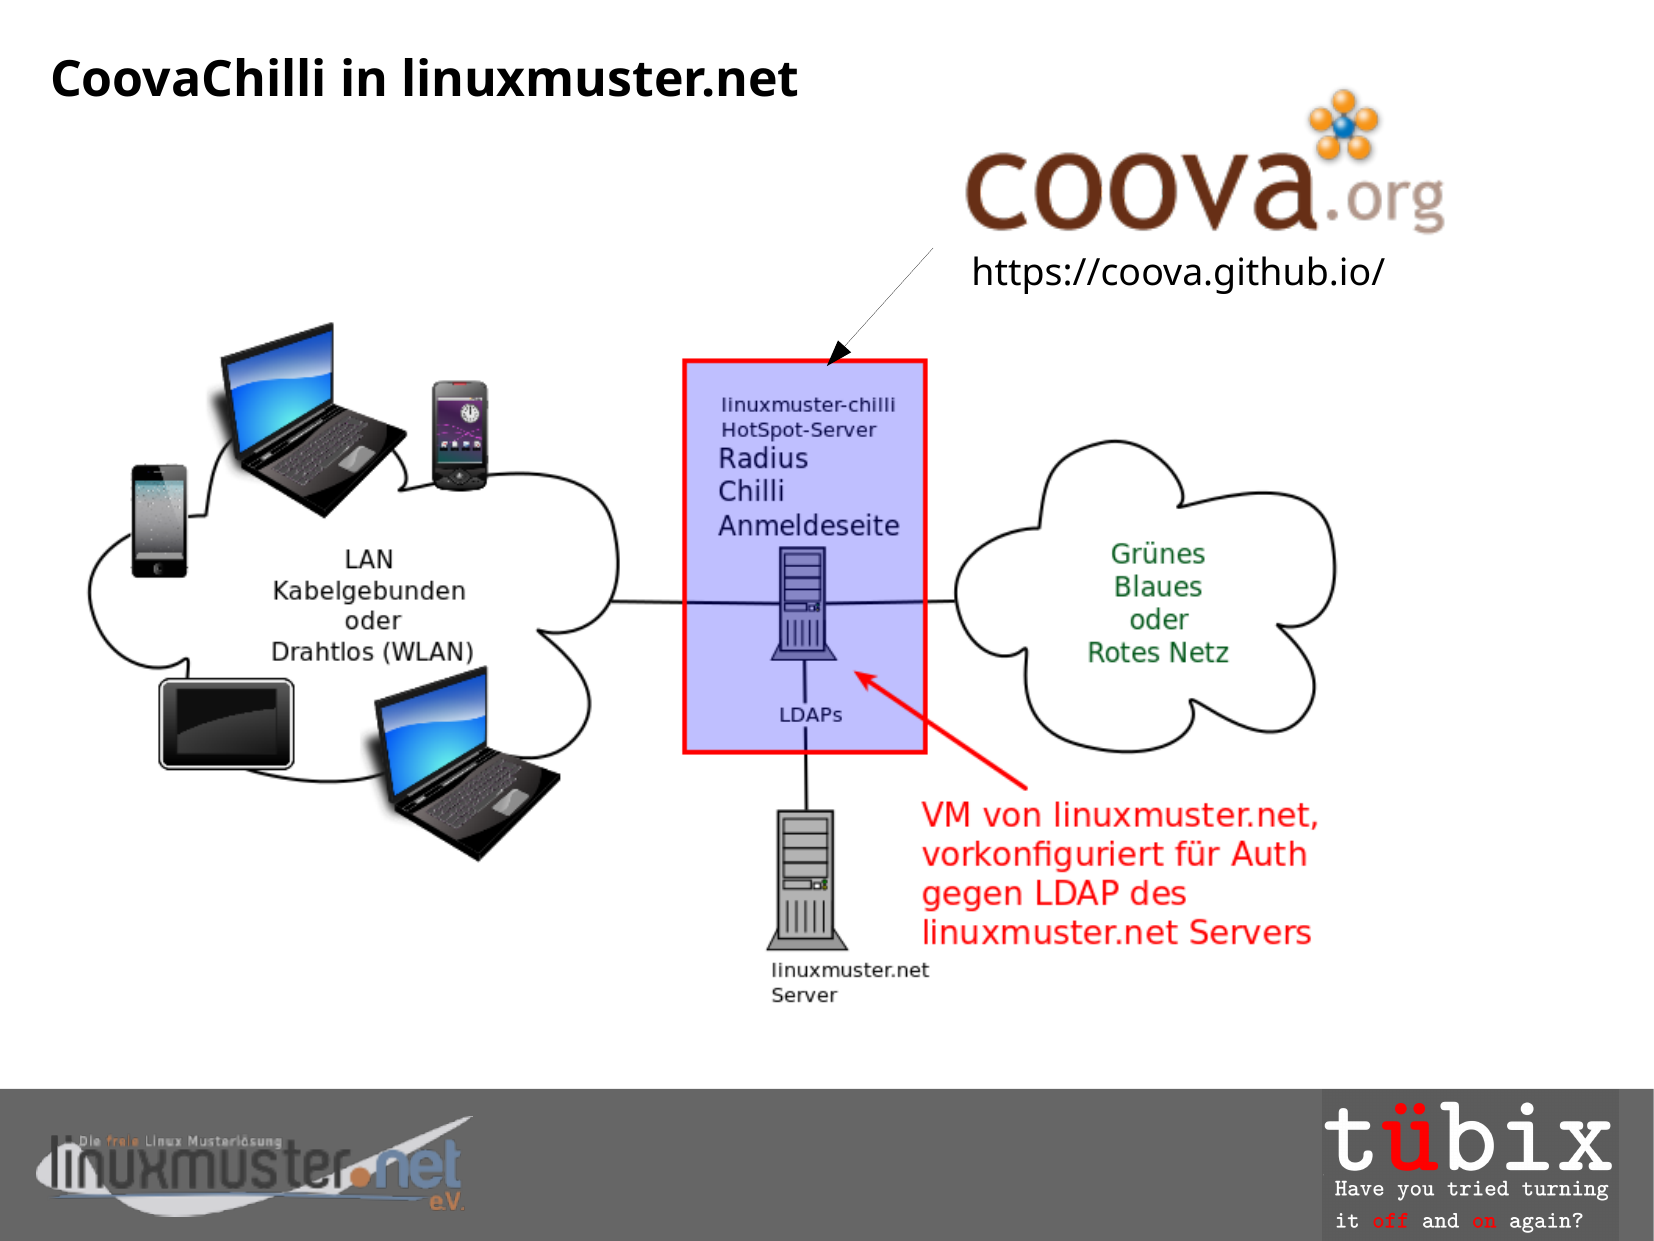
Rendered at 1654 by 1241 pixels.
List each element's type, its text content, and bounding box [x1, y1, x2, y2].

text_box https://coova.github.io/ [956, 238, 1501, 308]
picture [79, 318, 1347, 1007]
picture [36, 1116, 473, 1217]
picture [1322, 1089, 1619, 1241]
picture [956, 82, 1453, 238]
text_box CoovaChilli in linuxmuster.net [35, 35, 759, 114]
